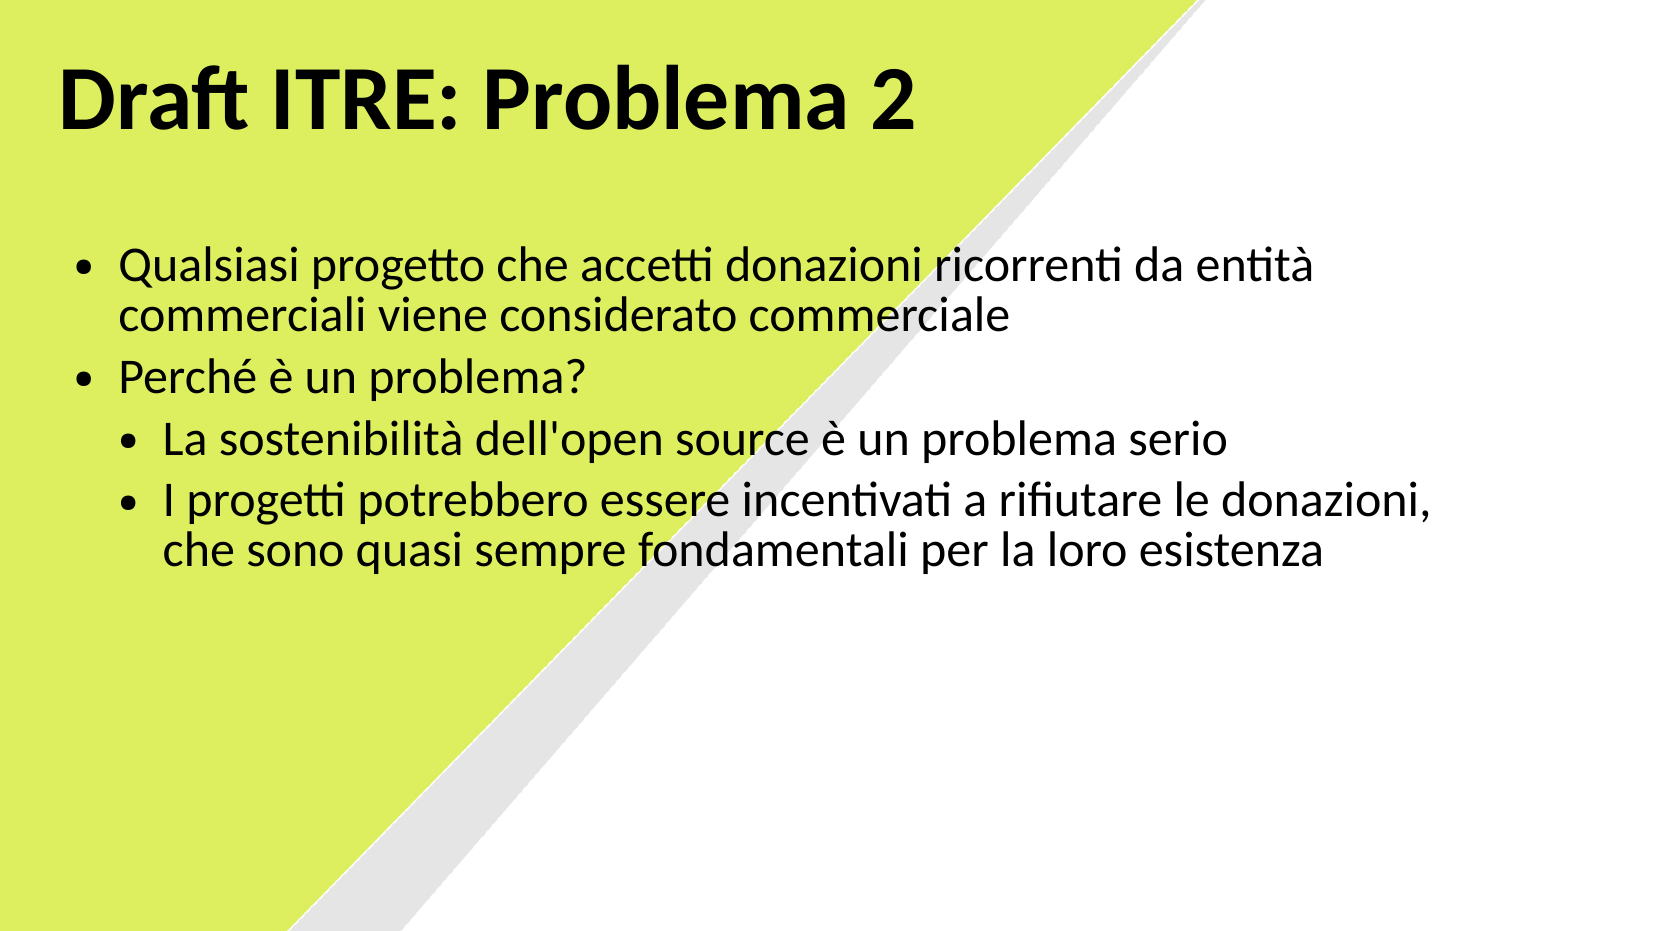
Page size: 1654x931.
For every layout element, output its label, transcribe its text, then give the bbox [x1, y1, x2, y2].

picture [0, 0, 1654, 931]
list Qualsiasi progetto che accetti donazioni ricorrenti da entità commerciali viene considerato commerciale Perché è un problema? La sostenibilità dell'open source è un problema serio I progetti potrebbero essere incentivati a rifiutare le donazioni, che sono quasi sempre fondamentali per la loro esistenza [59, 236, 1571, 886]
title Draft ITRE: Problema 2 [59, 37, 1571, 178]
